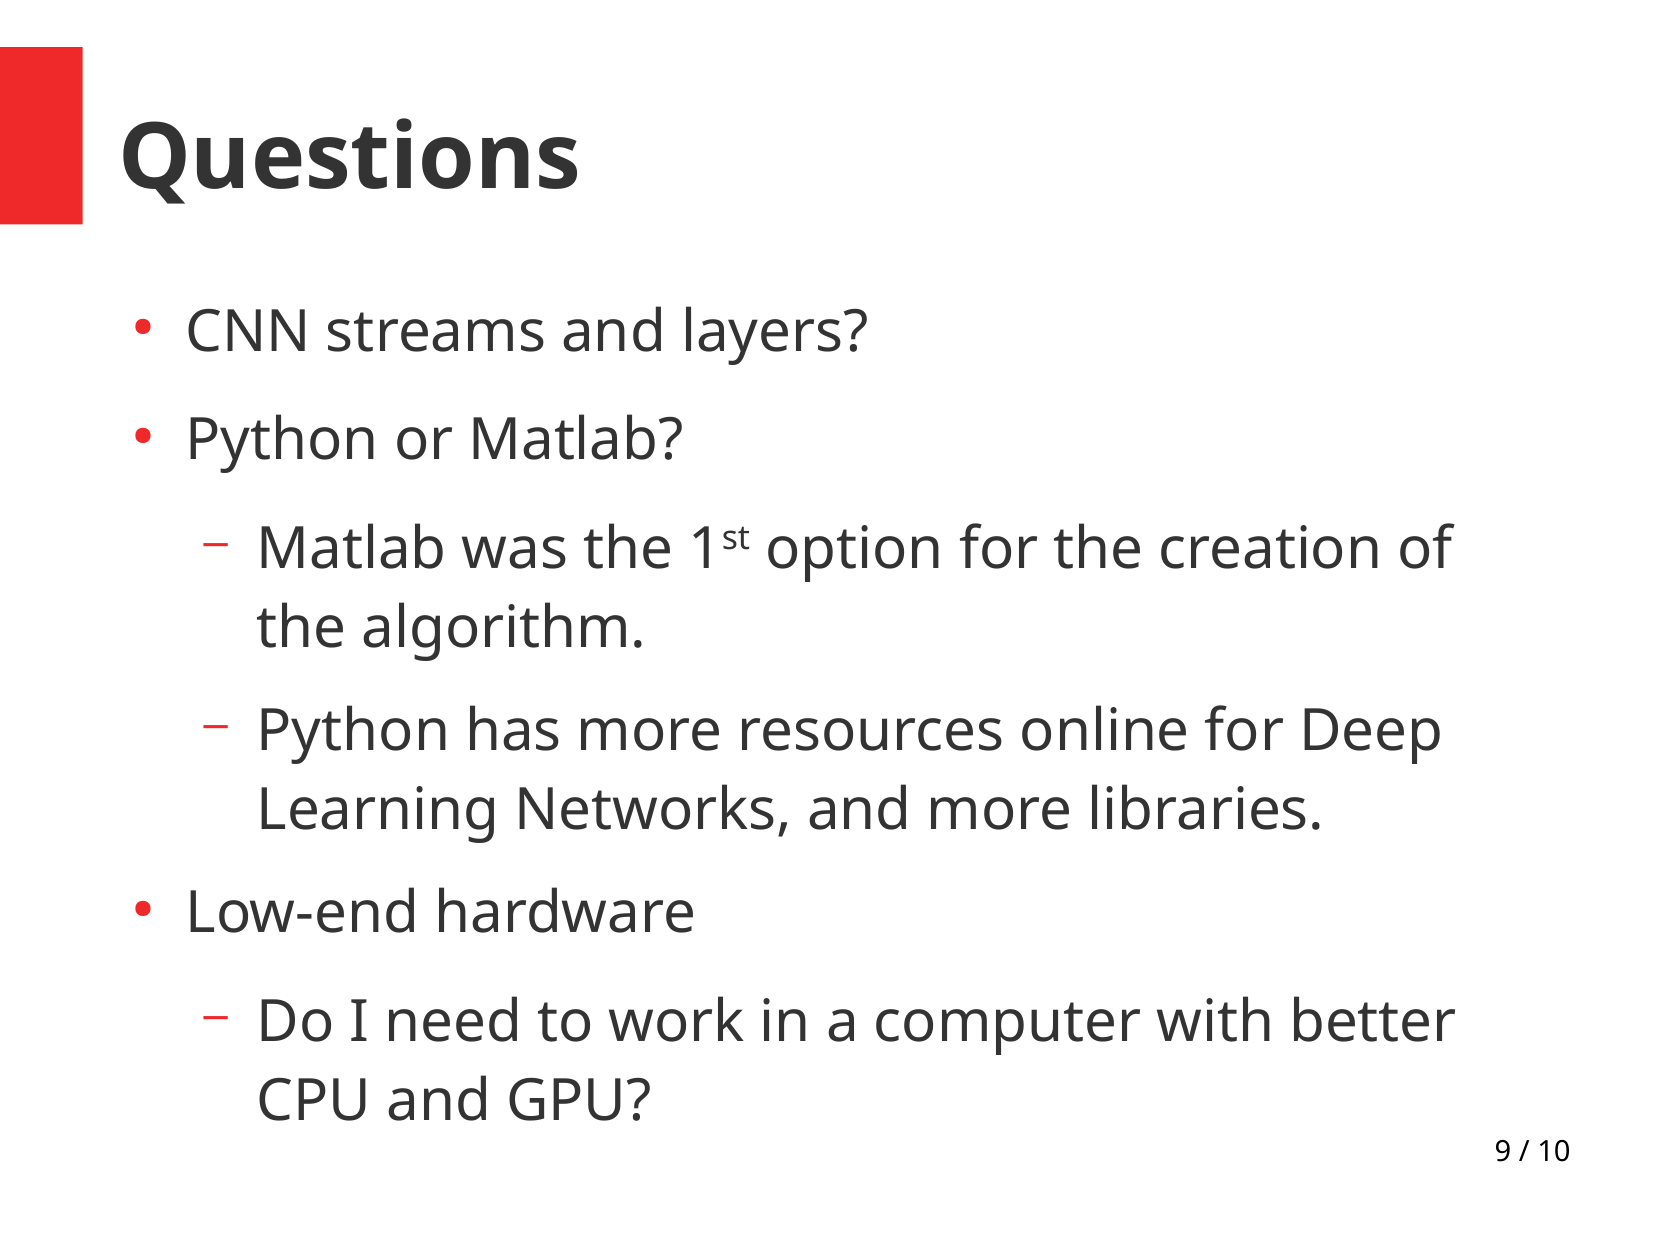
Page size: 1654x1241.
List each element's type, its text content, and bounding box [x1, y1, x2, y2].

title Questions [118, 49, 1571, 257]
list CNN streams and layers? Python or Matlab? Matlab was the 1st option for the creation of the algorithm. Python has more resources online for Deep Learning Networks, and more libraries. Low-end hardware Do I need to work in a computer with better CPU and GPU? [114, 288, 1533, 1217]
